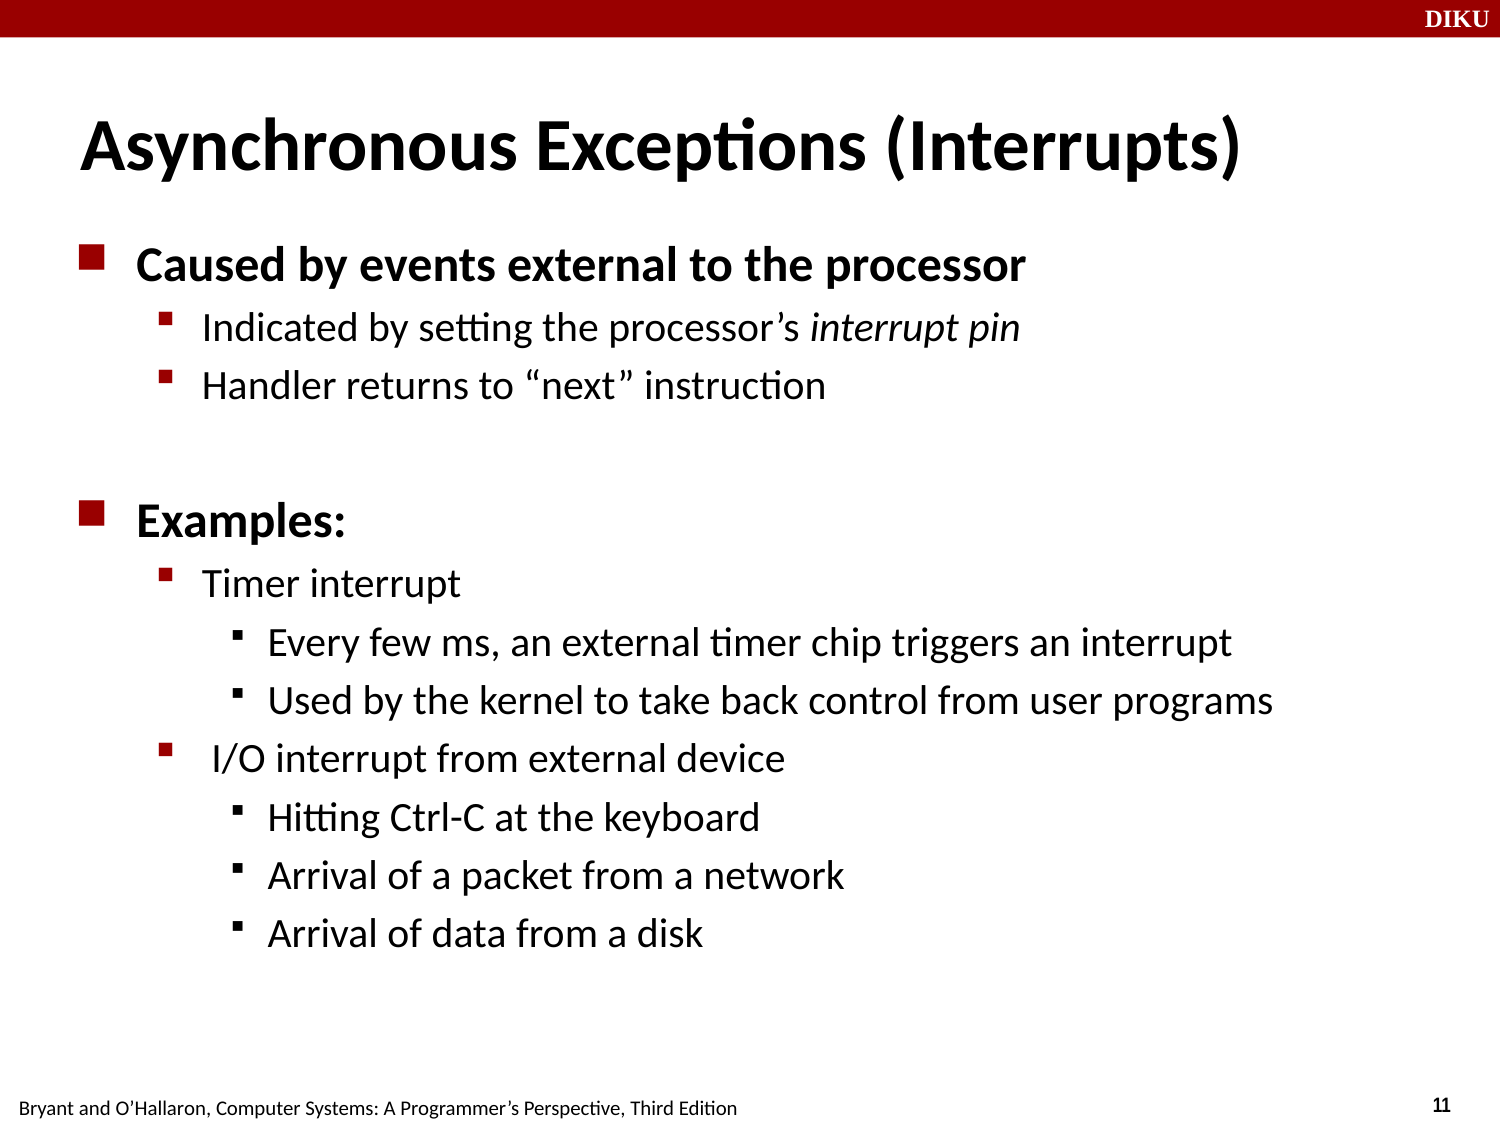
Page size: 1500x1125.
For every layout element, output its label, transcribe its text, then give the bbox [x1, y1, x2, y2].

list Caused by events external to the processor Indicated by setting the processor’s interrupt pin Handler returns to “next” instruction Examples: Timer interrupt Every few ms, an external timer chip triggers an interrupt Used by the kernel to take back control from user programs I/O interrupt from external device Hitting Ctrl-C at the keyboard Arrival of a packet from a network Arrival of data from a disk [65, 223, 1361, 1040]
title Asynchronous Exceptions (Interrupts) [65, 93, 1363, 188]
